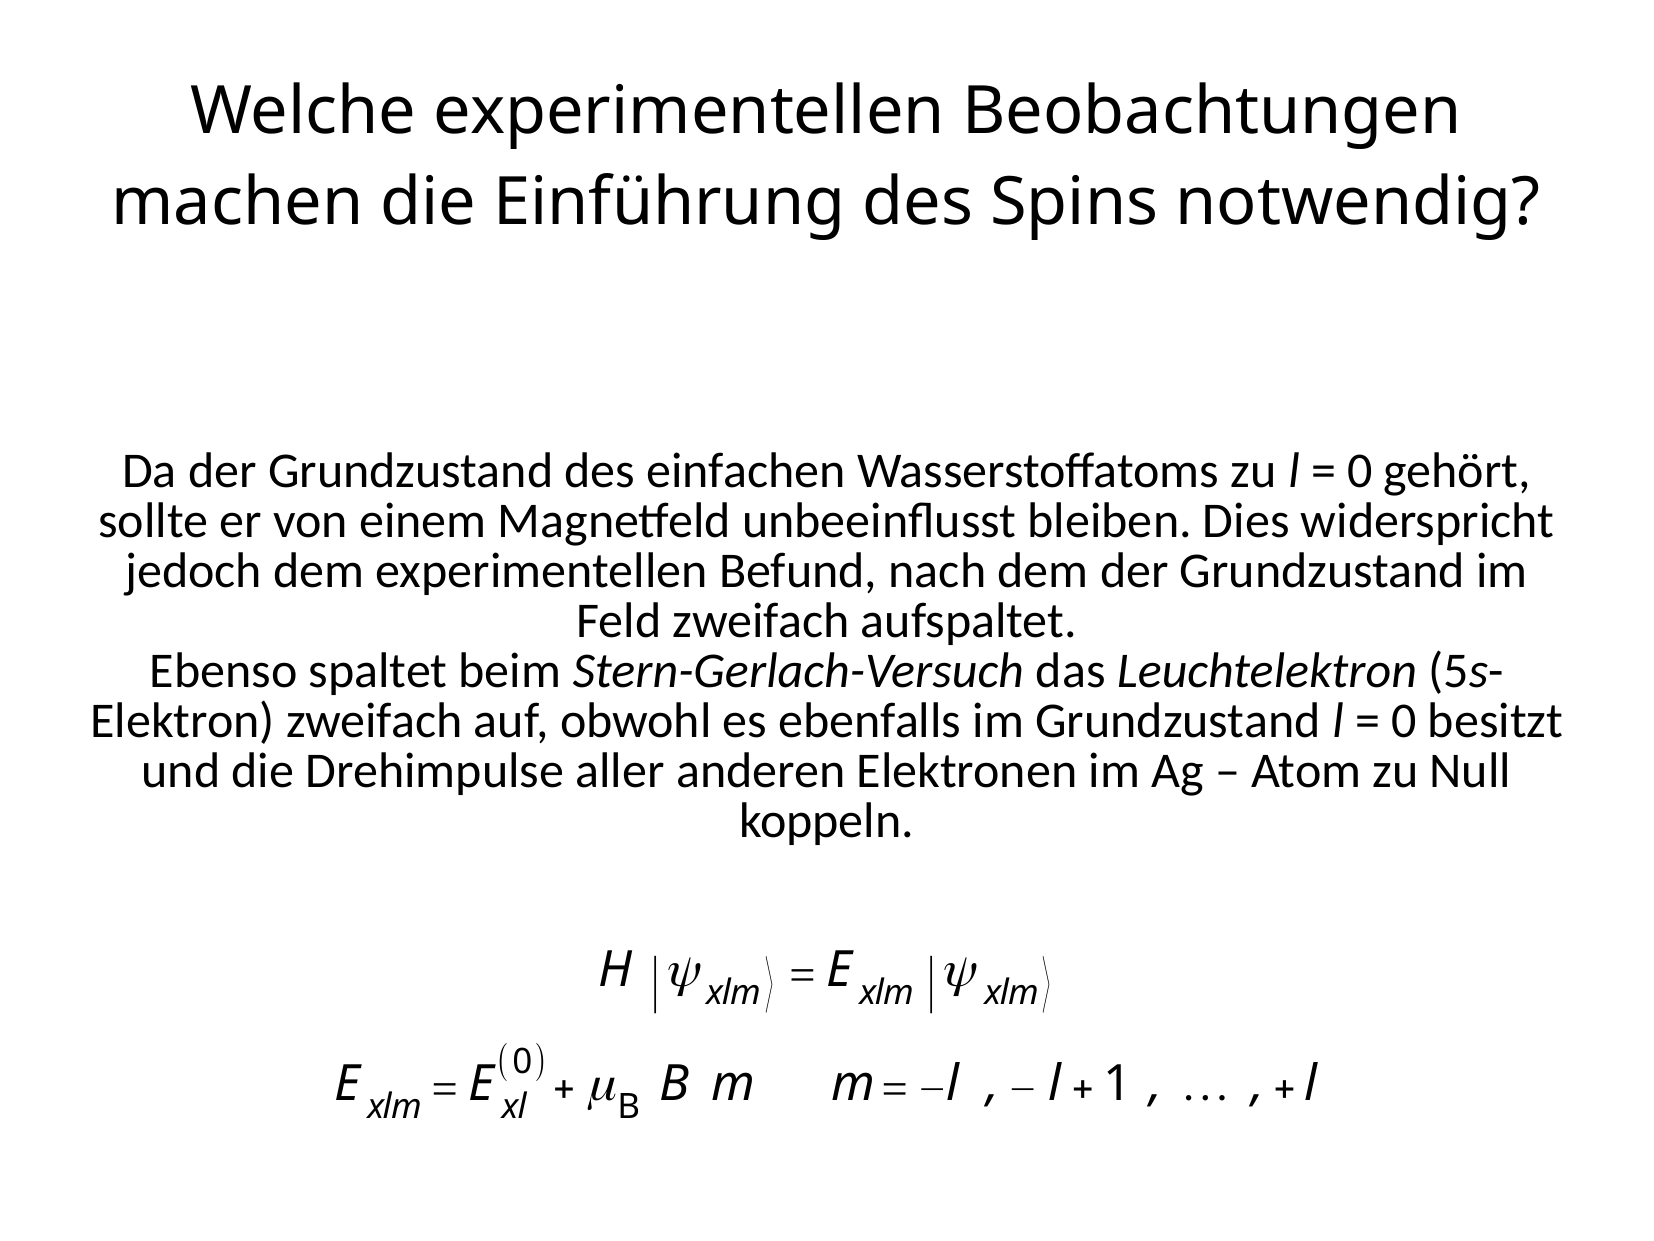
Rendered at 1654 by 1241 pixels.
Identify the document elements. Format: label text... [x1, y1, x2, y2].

chart [328, 939, 1326, 1128]
subtitle Da der Grundzustand des einfachen Wasserstoffatoms zu l = 0 gehört, sollte er von einem Magnetfeld unbeeinflusst bleiben. Dies widerspricht jedoch dem experimentellen Befund, nach dem der Grundzustand im Feld zweifach aufspaltet. Ebenso spaltet beim Stern-Gerlach-Versuch das Leuchtelektron (5s-Elektron) zweifach auf, obwohl es ebenfalls im Grundzustand l = 0 besitzt und die Drehimpulse aller anderen Elektronen im Ag – Atom zu Null koppeln. [82, 290, 1571, 1010]
title Welche experimentellen Beobachtungen machen die Einführung des Spins notwendig? [82, 49, 1571, 257]
